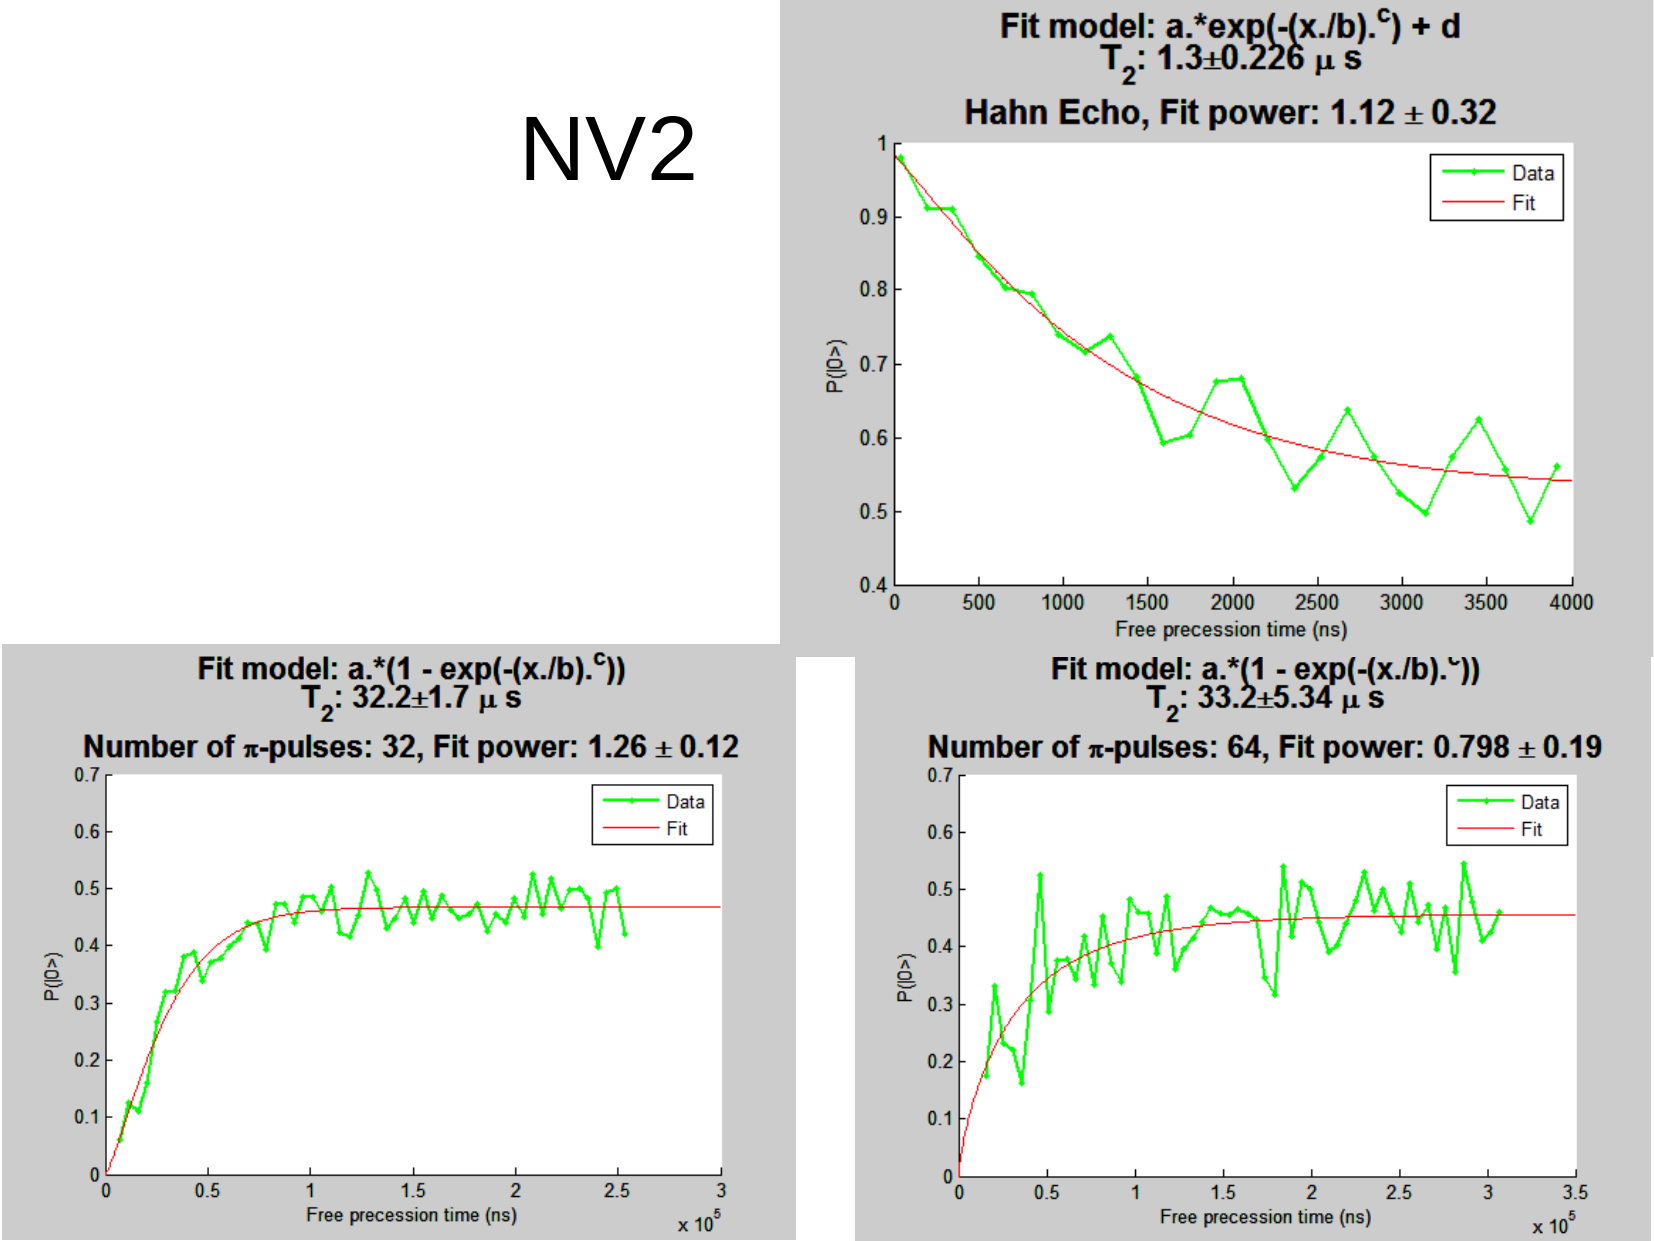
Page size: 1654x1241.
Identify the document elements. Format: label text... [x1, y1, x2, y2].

title NV2 [0, 45, 780, 253]
picture [2, 0, 1654, 1241]
